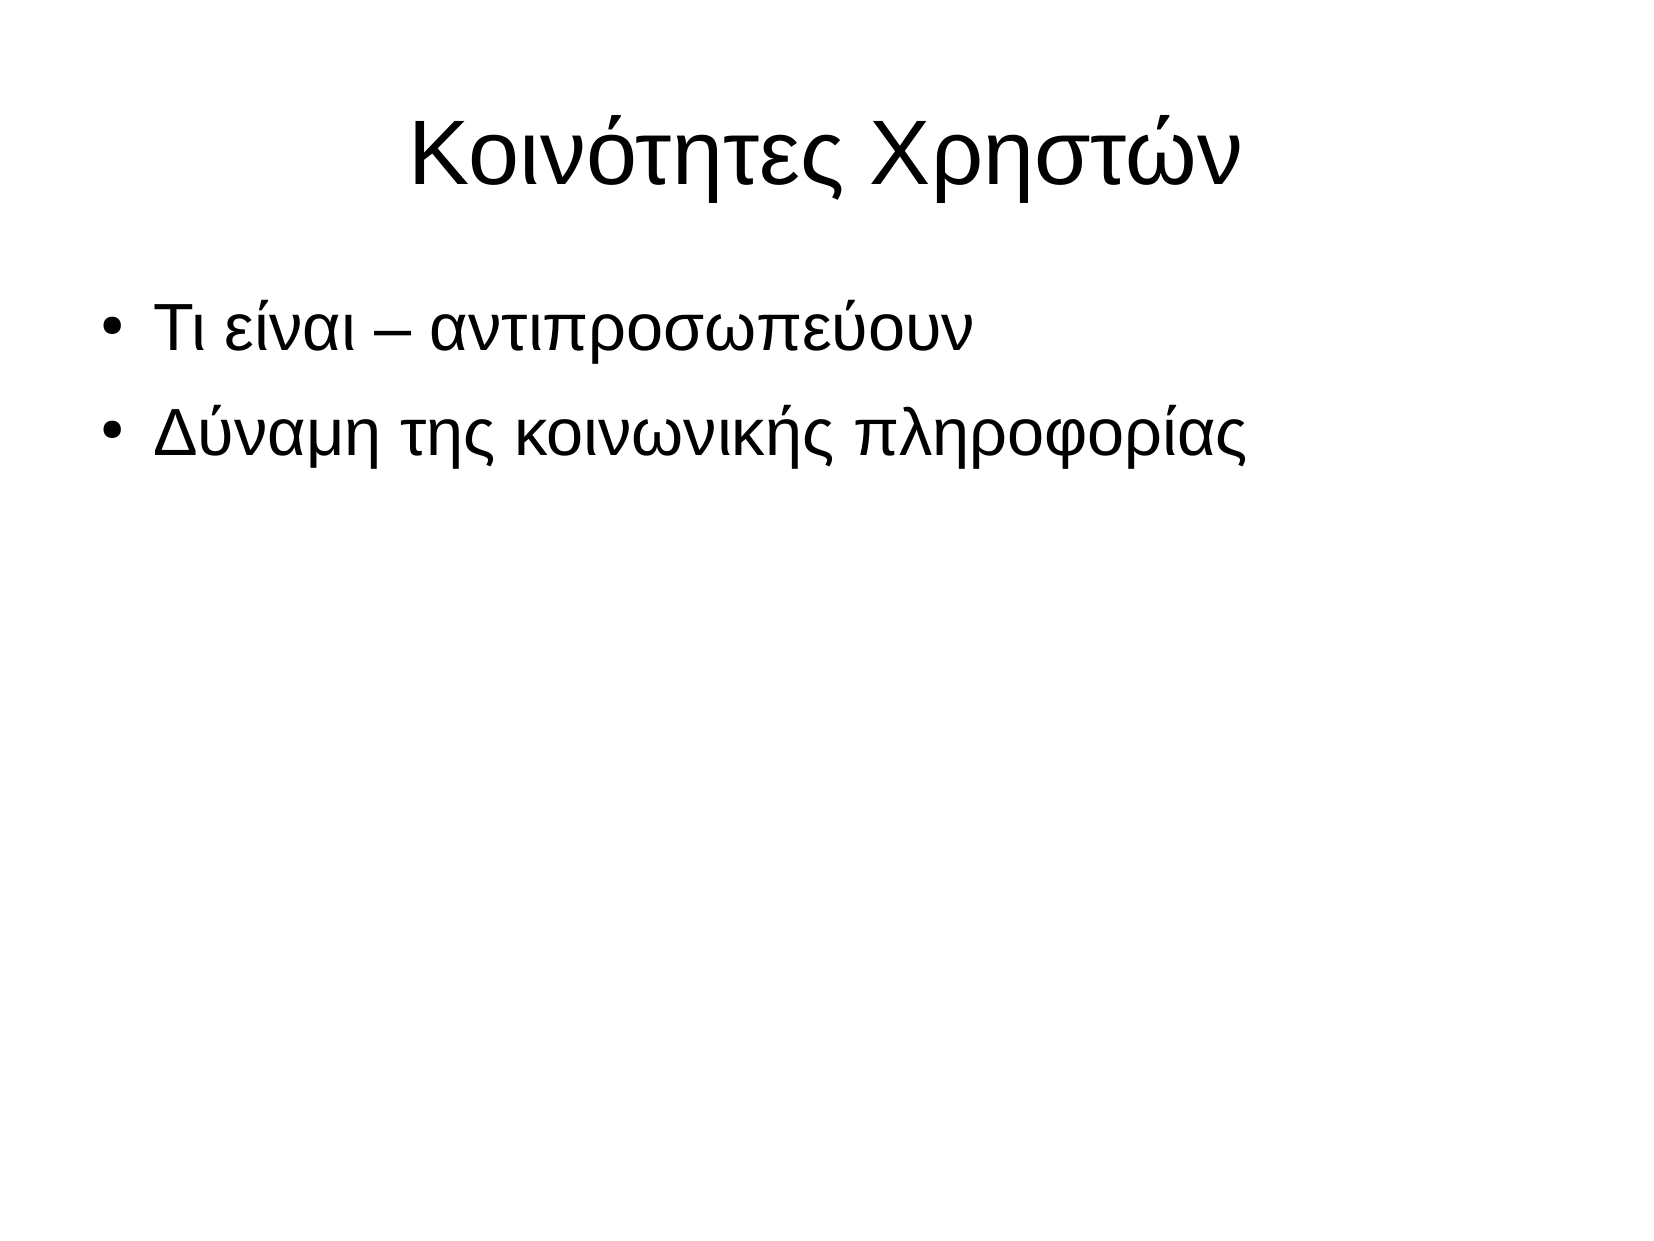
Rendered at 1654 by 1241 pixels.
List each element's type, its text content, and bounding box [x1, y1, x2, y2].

title Κοινότητες Χρηστών [82, 49, 1571, 257]
list Τι είναι – αντιπροσωπεύουν Δύναμη της κοινωνικής πληροφορίας [82, 290, 1538, 1010]
